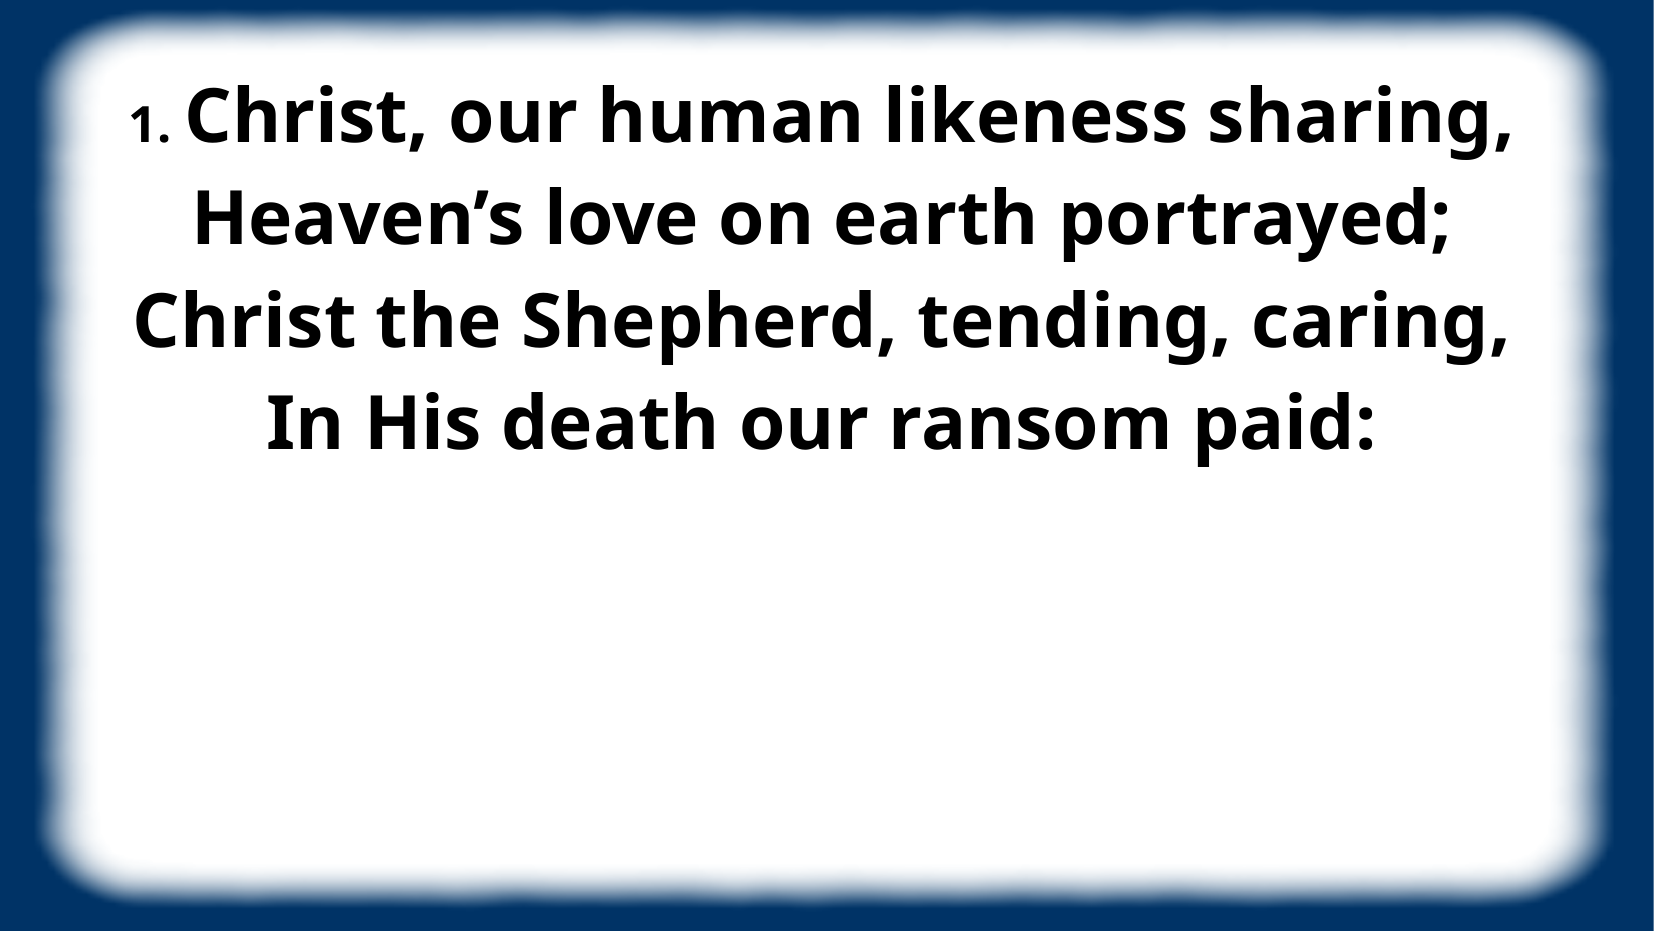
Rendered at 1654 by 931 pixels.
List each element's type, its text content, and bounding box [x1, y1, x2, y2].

picture [0, 0, 1654, 931]
text_box 1. Christ, our human likeness sharing, Heaven’s love on earth portrayed; Christ the Shepherd, tending, caring, In His death our ransom paid: [79, 54, 1565, 501]
